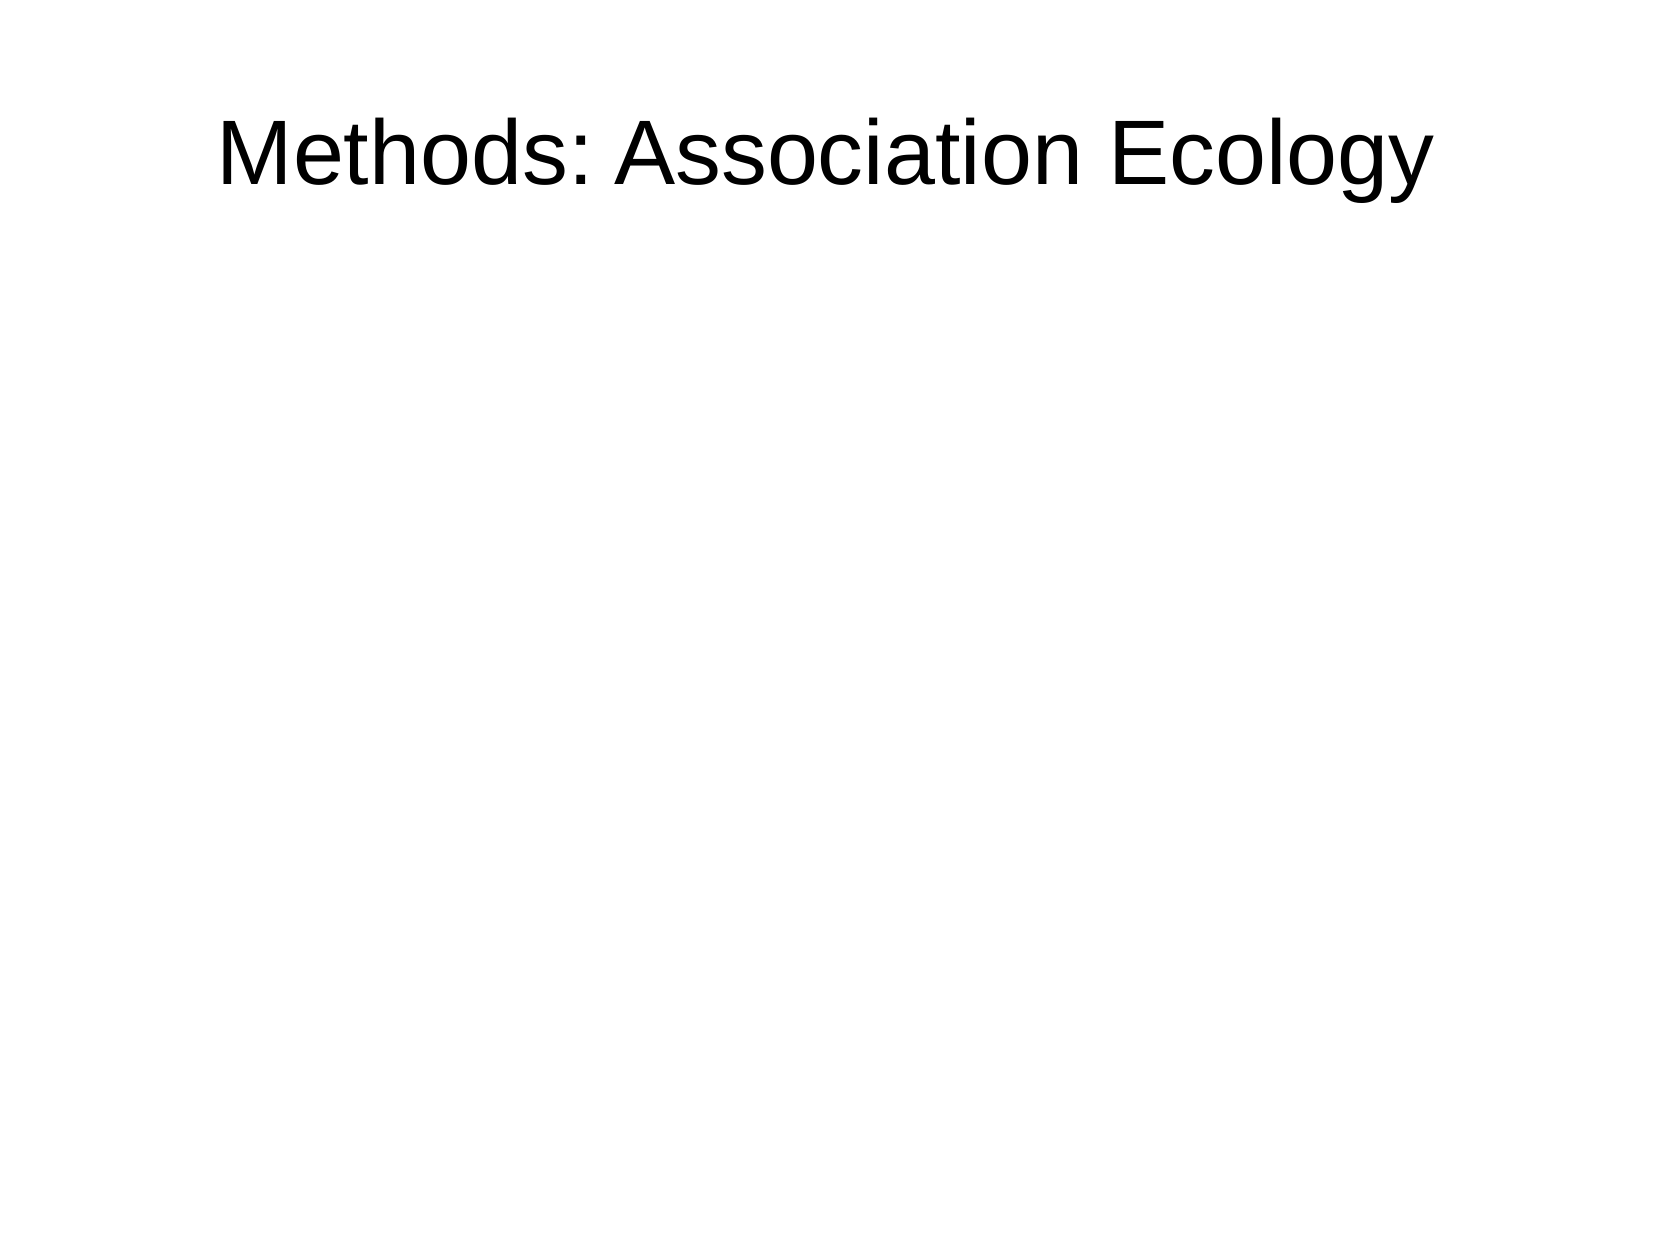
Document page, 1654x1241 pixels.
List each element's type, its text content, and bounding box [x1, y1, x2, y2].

title Methods: Association Ecology [82, 49, 1571, 257]
